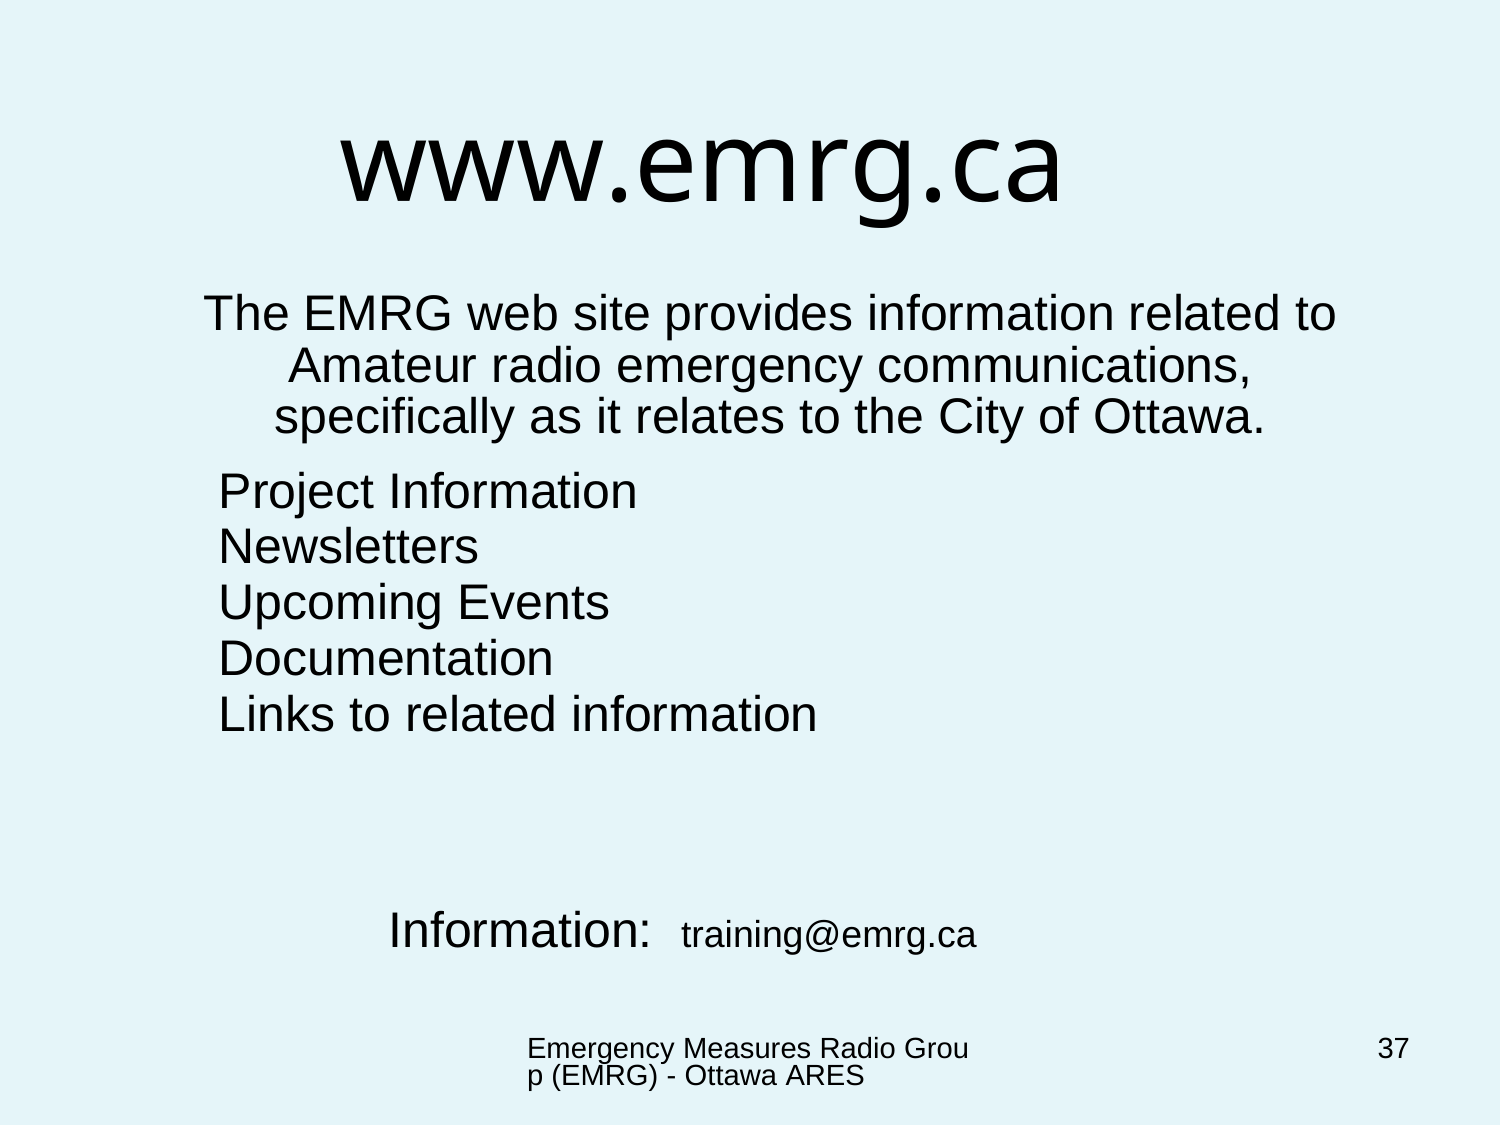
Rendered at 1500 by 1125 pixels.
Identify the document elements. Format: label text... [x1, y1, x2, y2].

text_box Information: training@emrg.ca [235, 898, 1131, 966]
text_box www.emrg.ca [324, 73, 1082, 243]
text_box The EMRG web site provides information related to Amateur radio emergency communications, specifically as it relates to the City of Ottawa. Project Information Newsletters Upcoming Events Documentation Links to related information [156, 281, 1386, 750]
